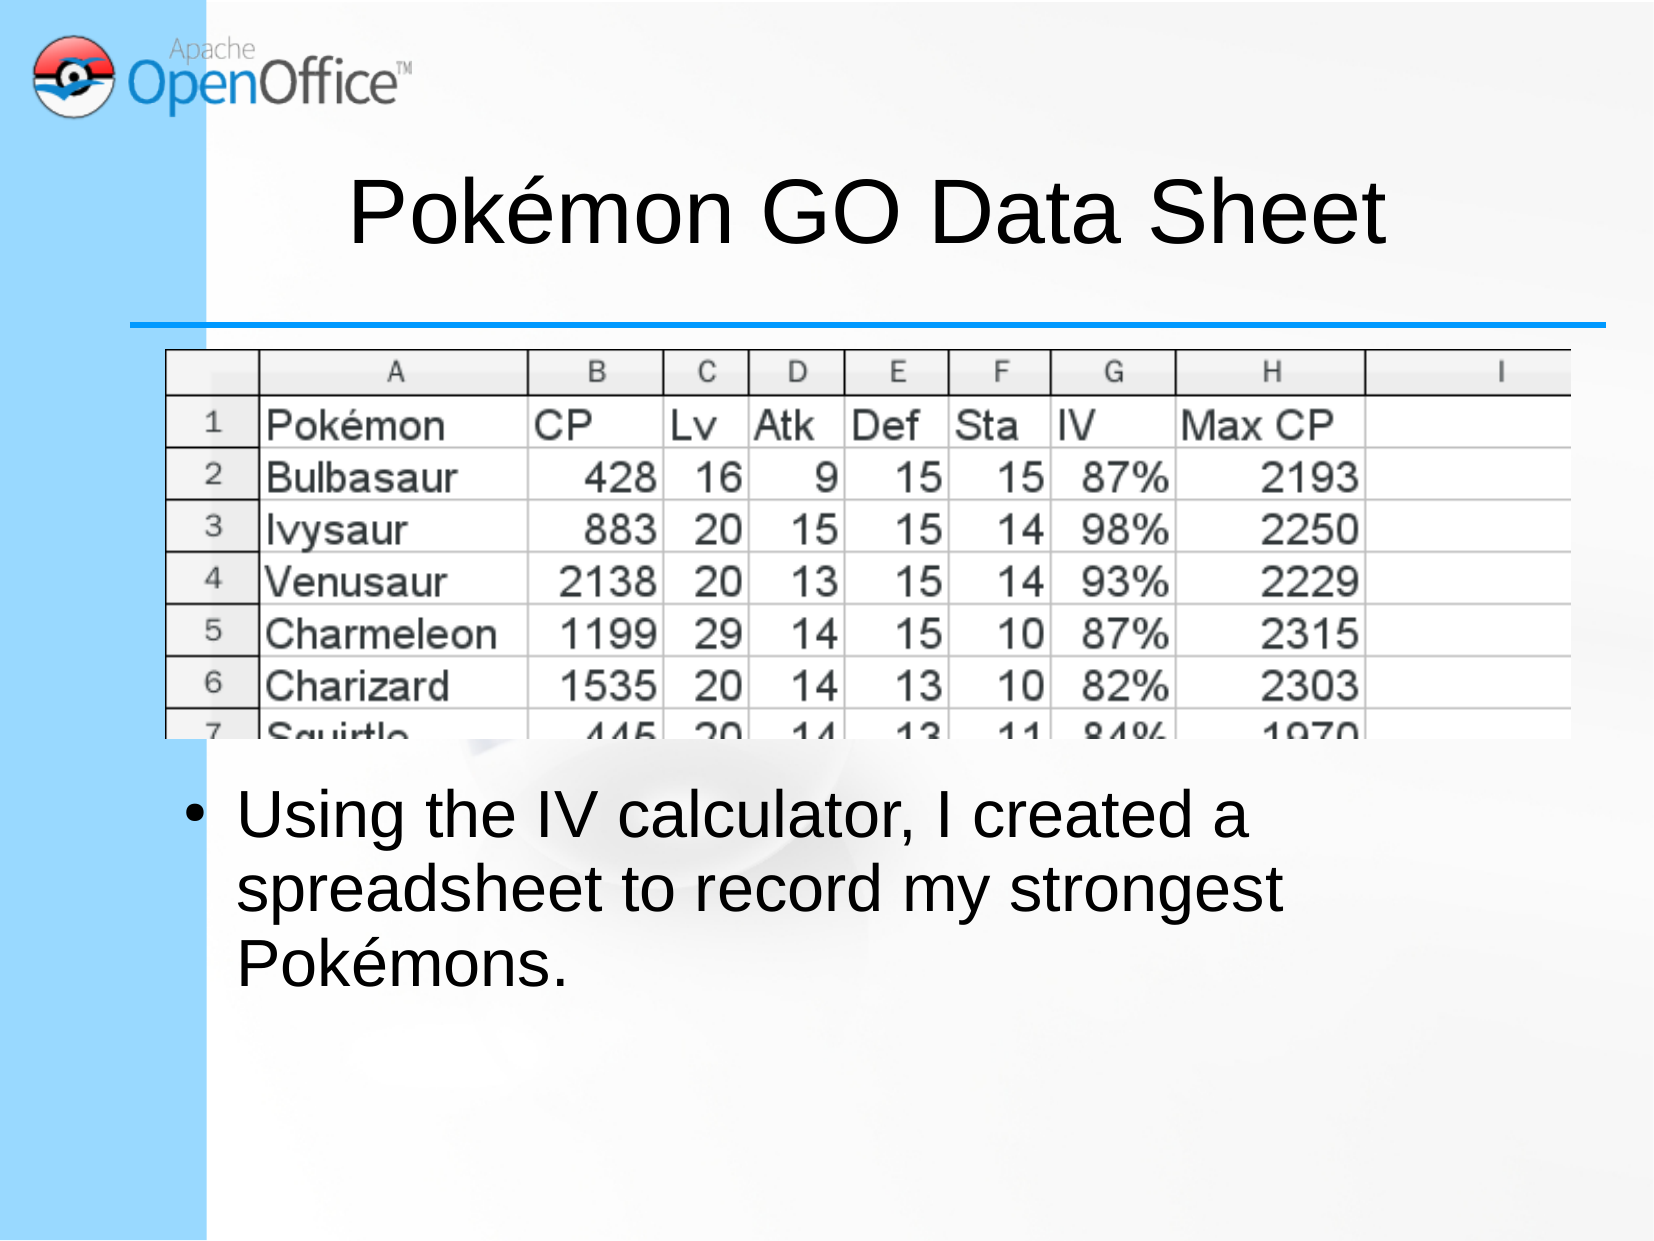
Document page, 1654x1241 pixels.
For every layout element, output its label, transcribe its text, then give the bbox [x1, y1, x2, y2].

title Pokémon GO Data Sheet [165, 108, 1571, 316]
list Using the IV calculator, I created a spreadsheet to record my strongest Pokémons. [165, 776, 1571, 1167]
picture [31, 2, 1654, 1241]
